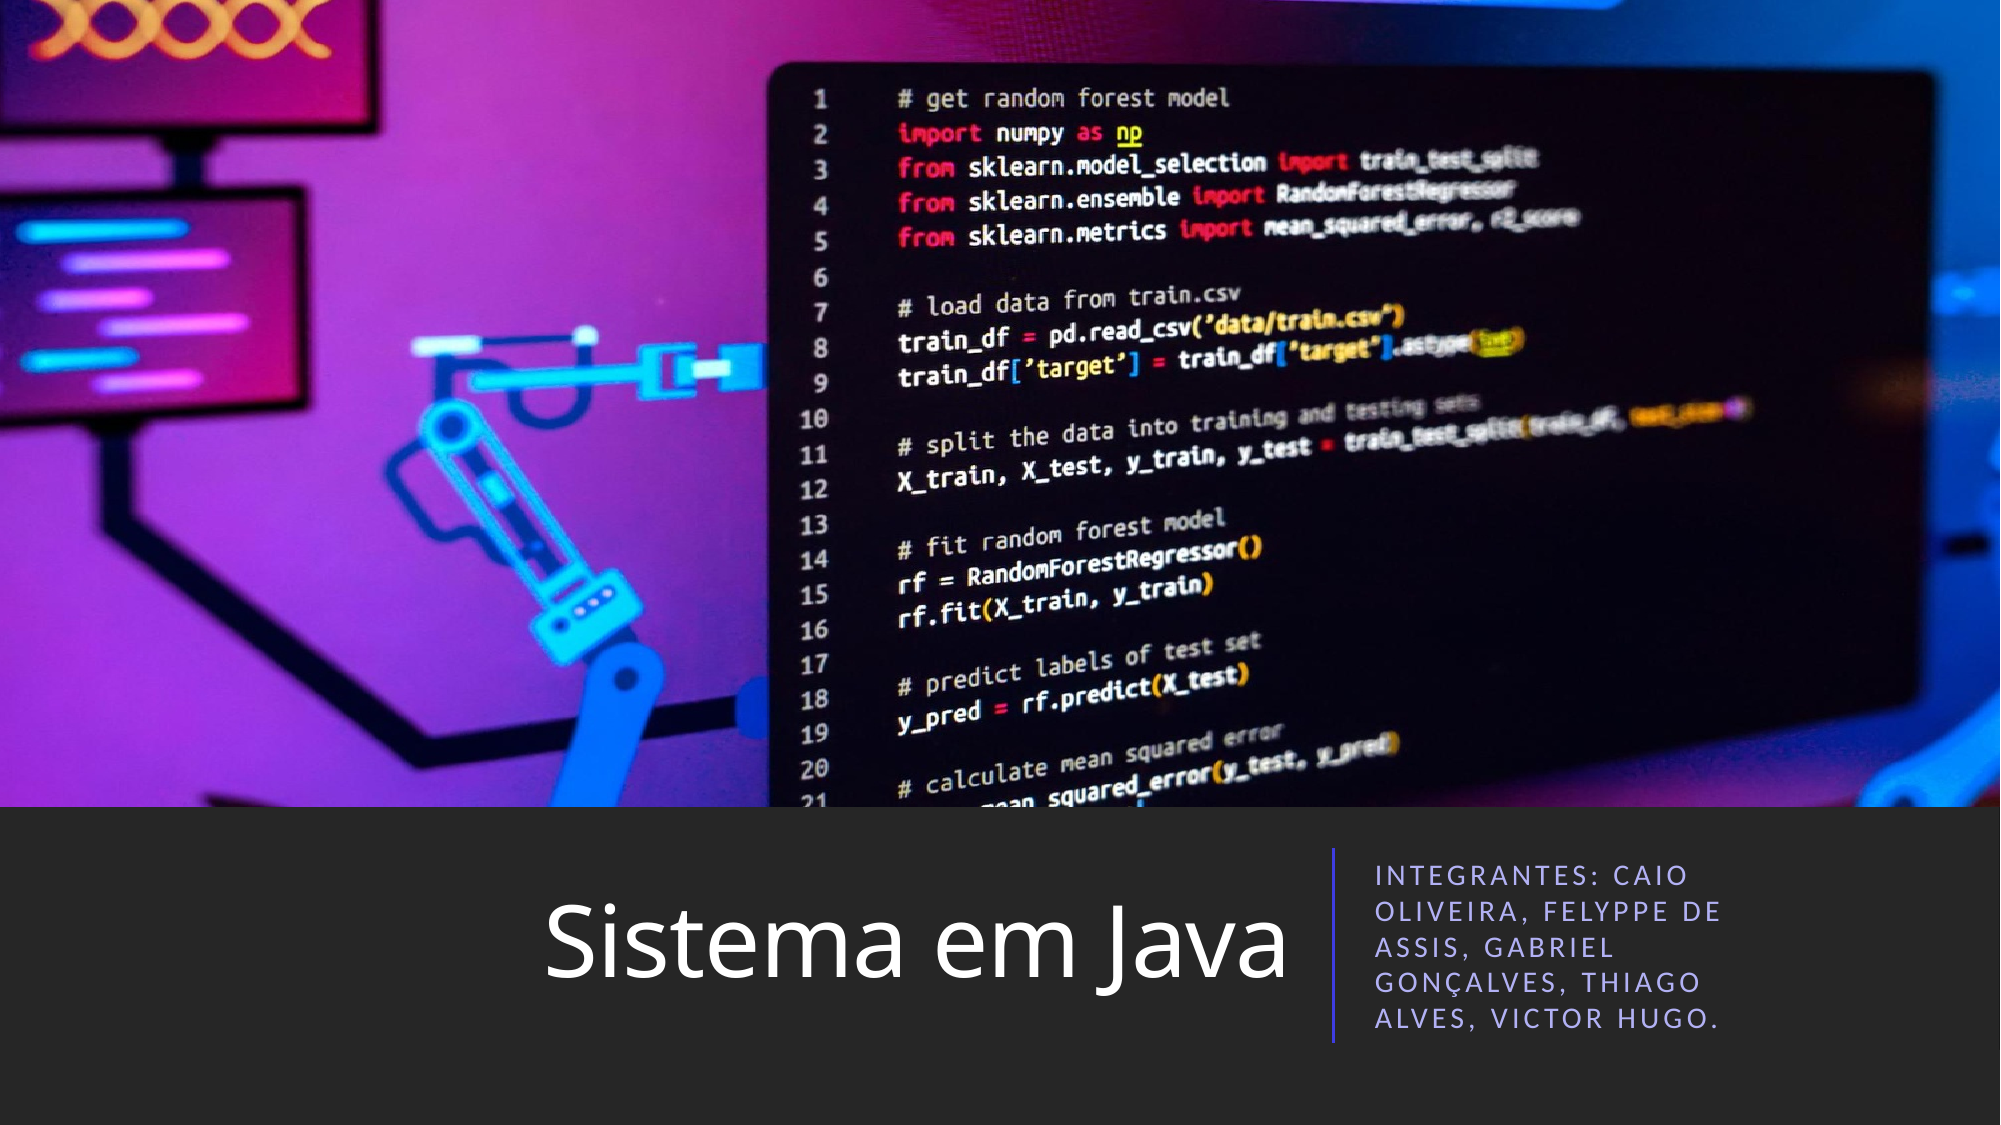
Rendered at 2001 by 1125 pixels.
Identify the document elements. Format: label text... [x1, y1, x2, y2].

subtitle Integrantes: Caio OLIVEIRA, FELYPPE DE ASSIS, GABRIEL GONÇALVES, THIAGO ALVES, VICTOR HUGO. [1359, 847, 1783, 1043]
title Sistema em Java [135, 840, 1307, 1050]
text_box [0, 807, 2000, 1125]
picture [0, 0, 2000, 807]
